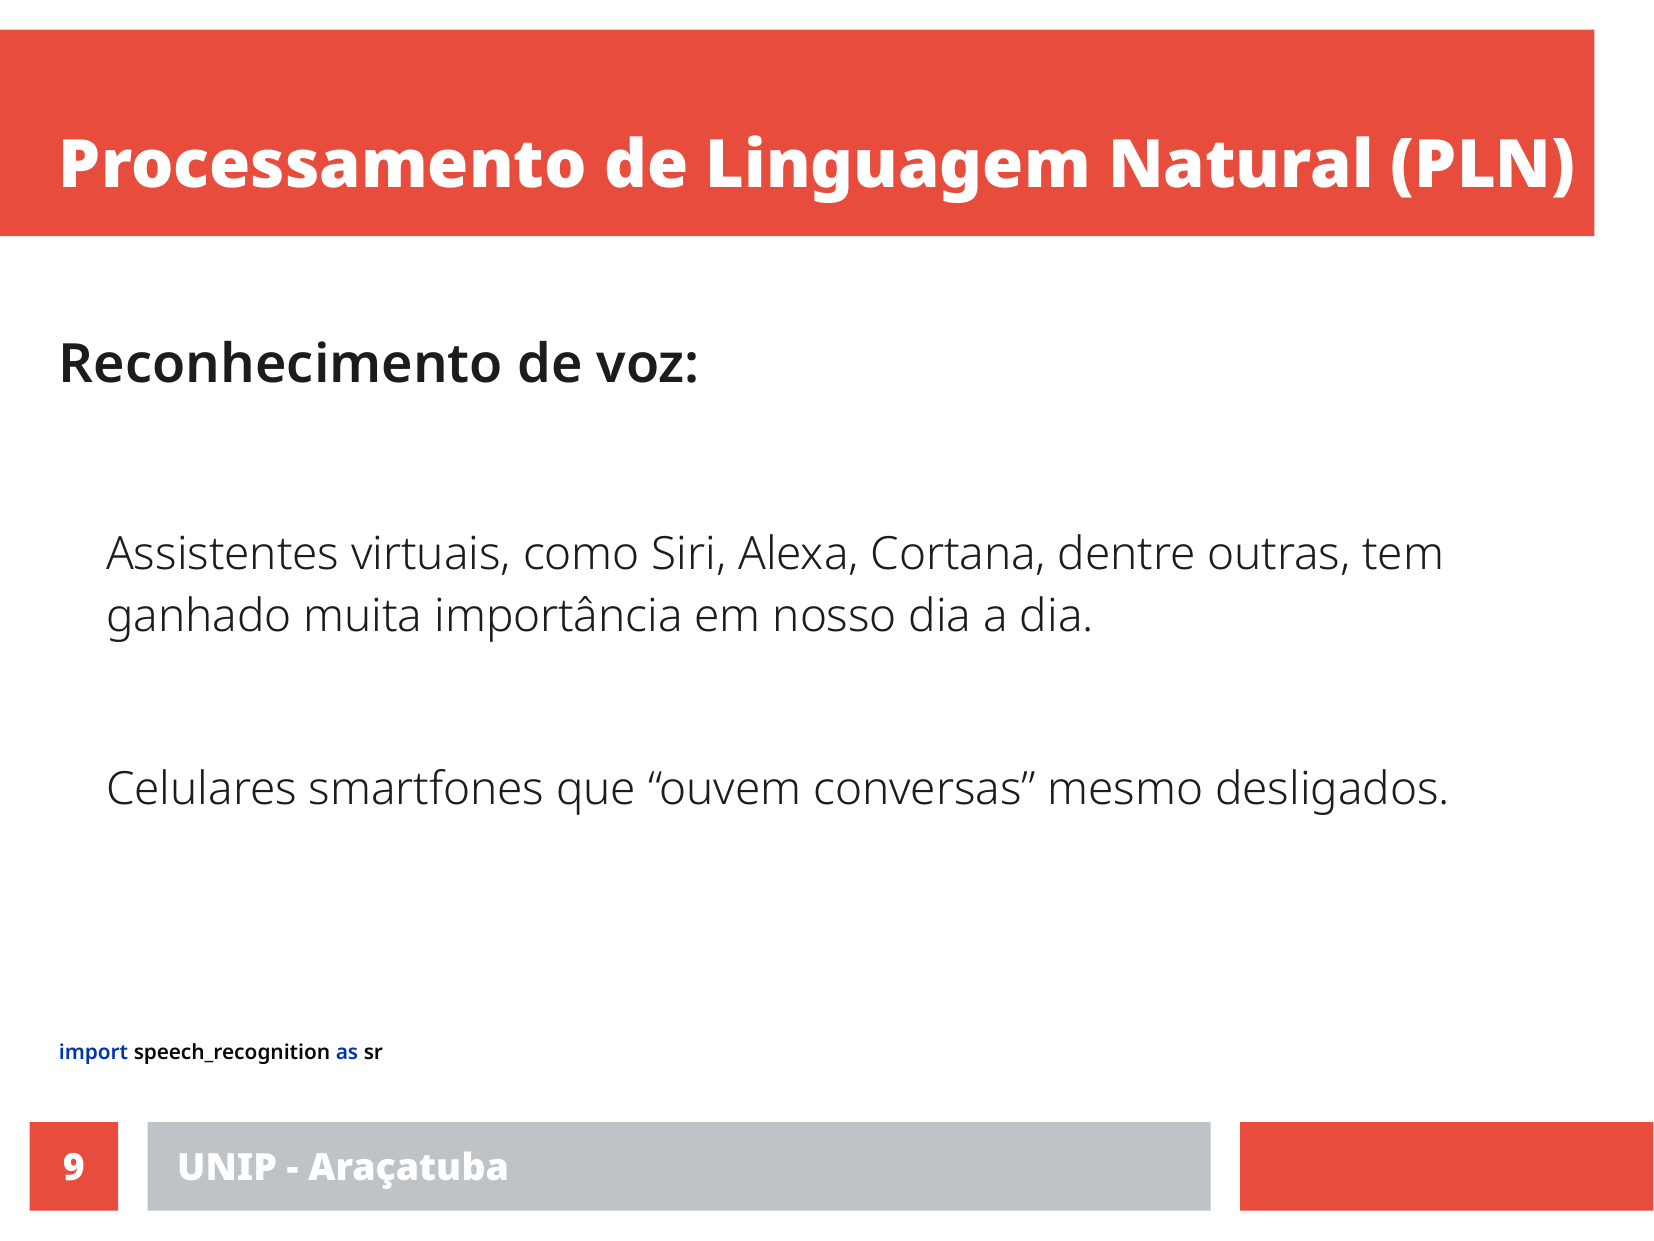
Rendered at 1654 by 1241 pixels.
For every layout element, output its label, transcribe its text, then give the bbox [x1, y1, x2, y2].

list Reconhecimento de voz: Assistentes virtuais, como Siri, Alexa, Cortana, dentre outras, tem ganhado muita importância em nosso dia a dia. Celulares smartfones que “ouvem conversas” mesmo desligados. import speech_recognition as sr [59, 324, 1565, 1093]
title Processamento de Linguagem Natural (PLN) [59, 59, 1595, 207]
